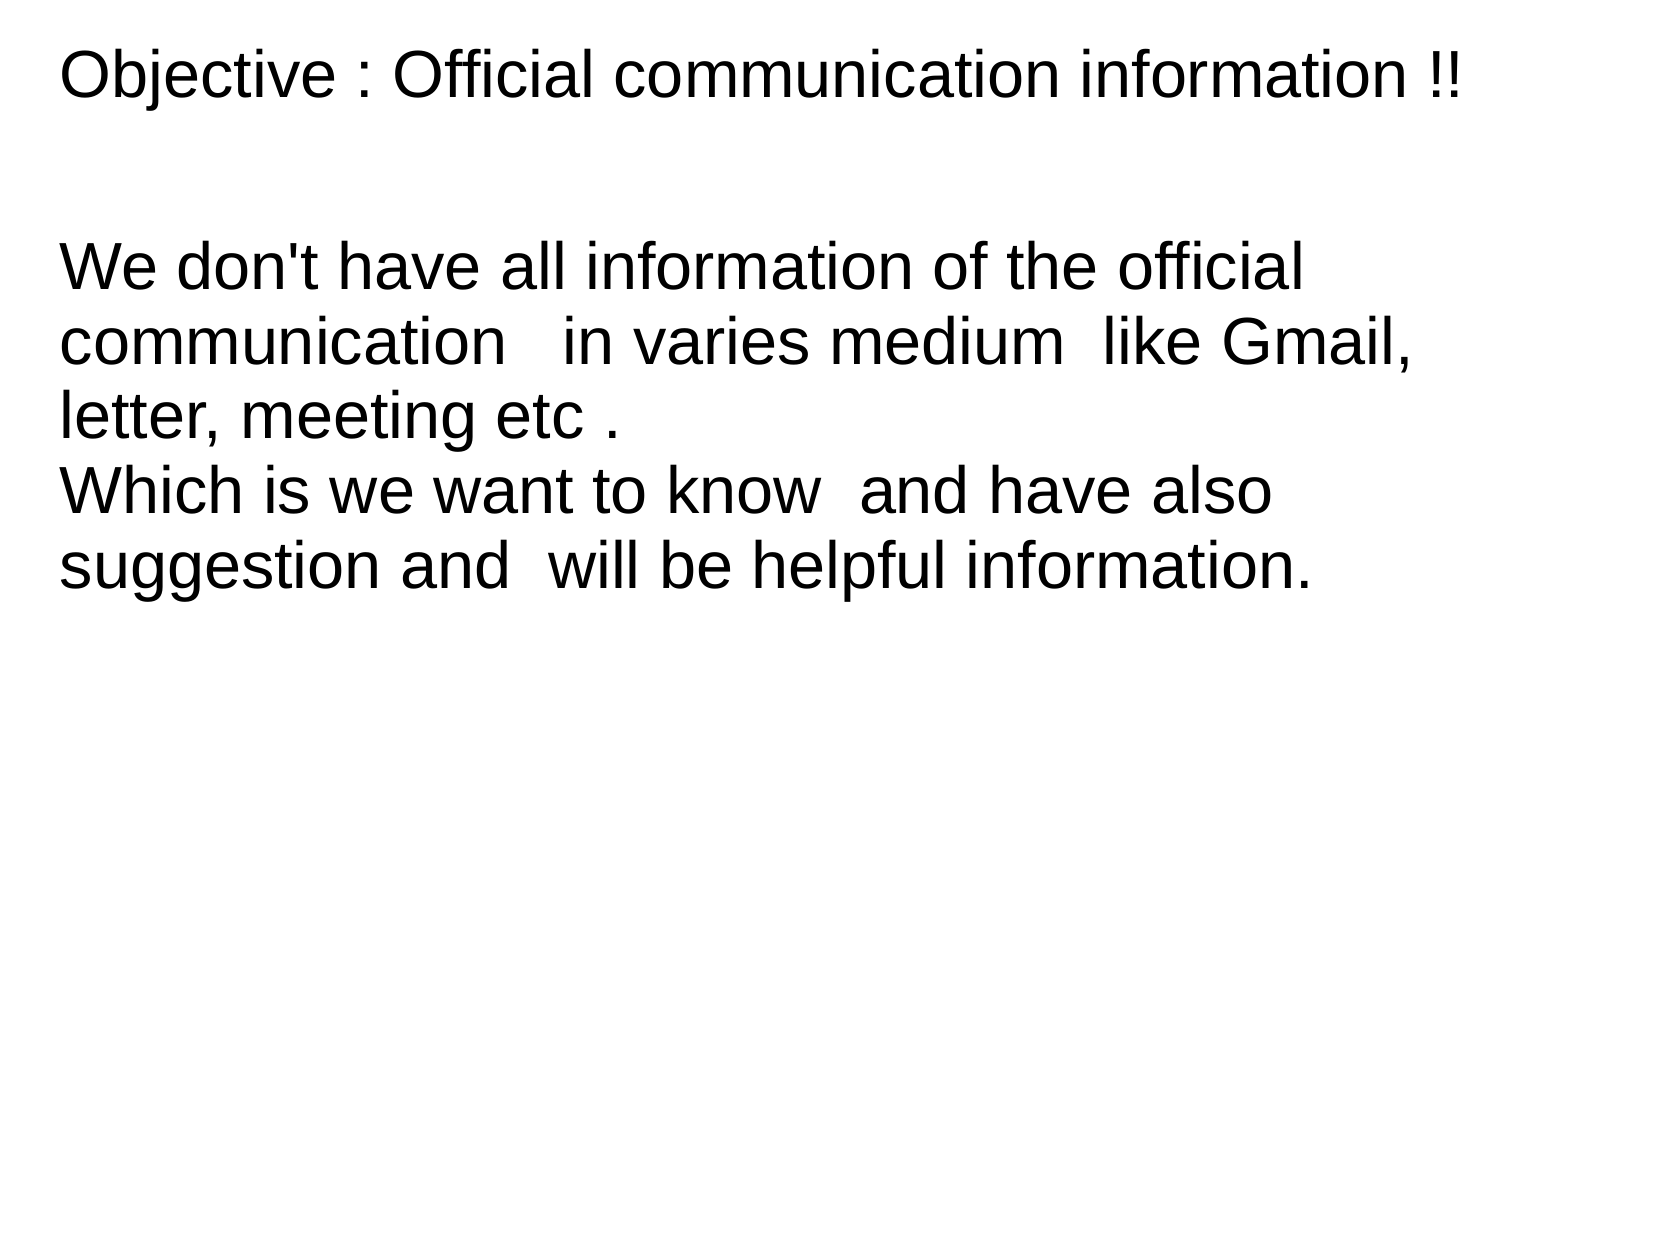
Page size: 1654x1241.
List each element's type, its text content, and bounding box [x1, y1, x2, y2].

text_box Objective : Official communication information !! We don't have all information of the official communication in varies medium like Gmail, letter, meeting etc . Which is we want to know and have also suggestion and will be helpful information. [45, 30, 1591, 611]
